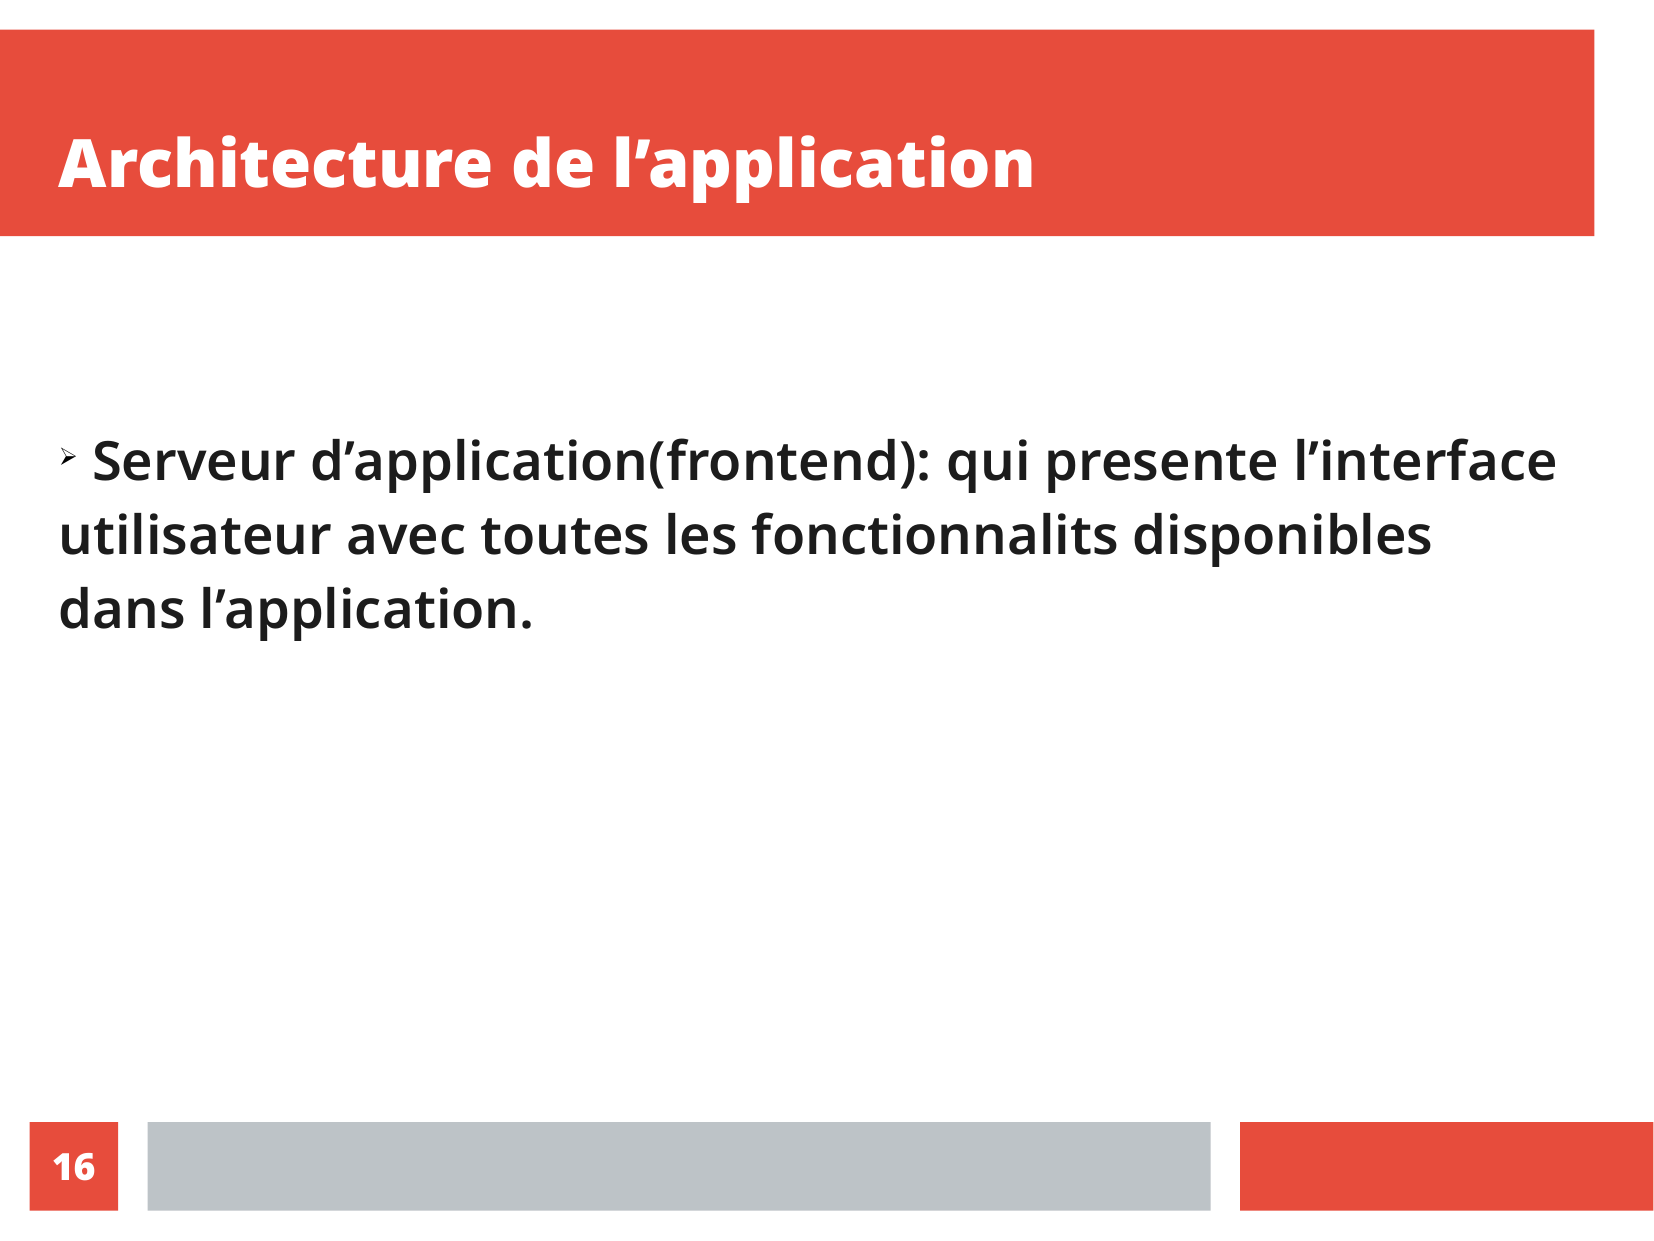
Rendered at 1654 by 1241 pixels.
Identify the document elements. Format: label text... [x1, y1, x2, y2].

list Serveur d’application(frontend): qui presente l’interface utilisateur avec toutes les fonctionnalits disponibles dans l’application. [59, 324, 1565, 1093]
title Architecture de l’application [59, 59, 1595, 207]
